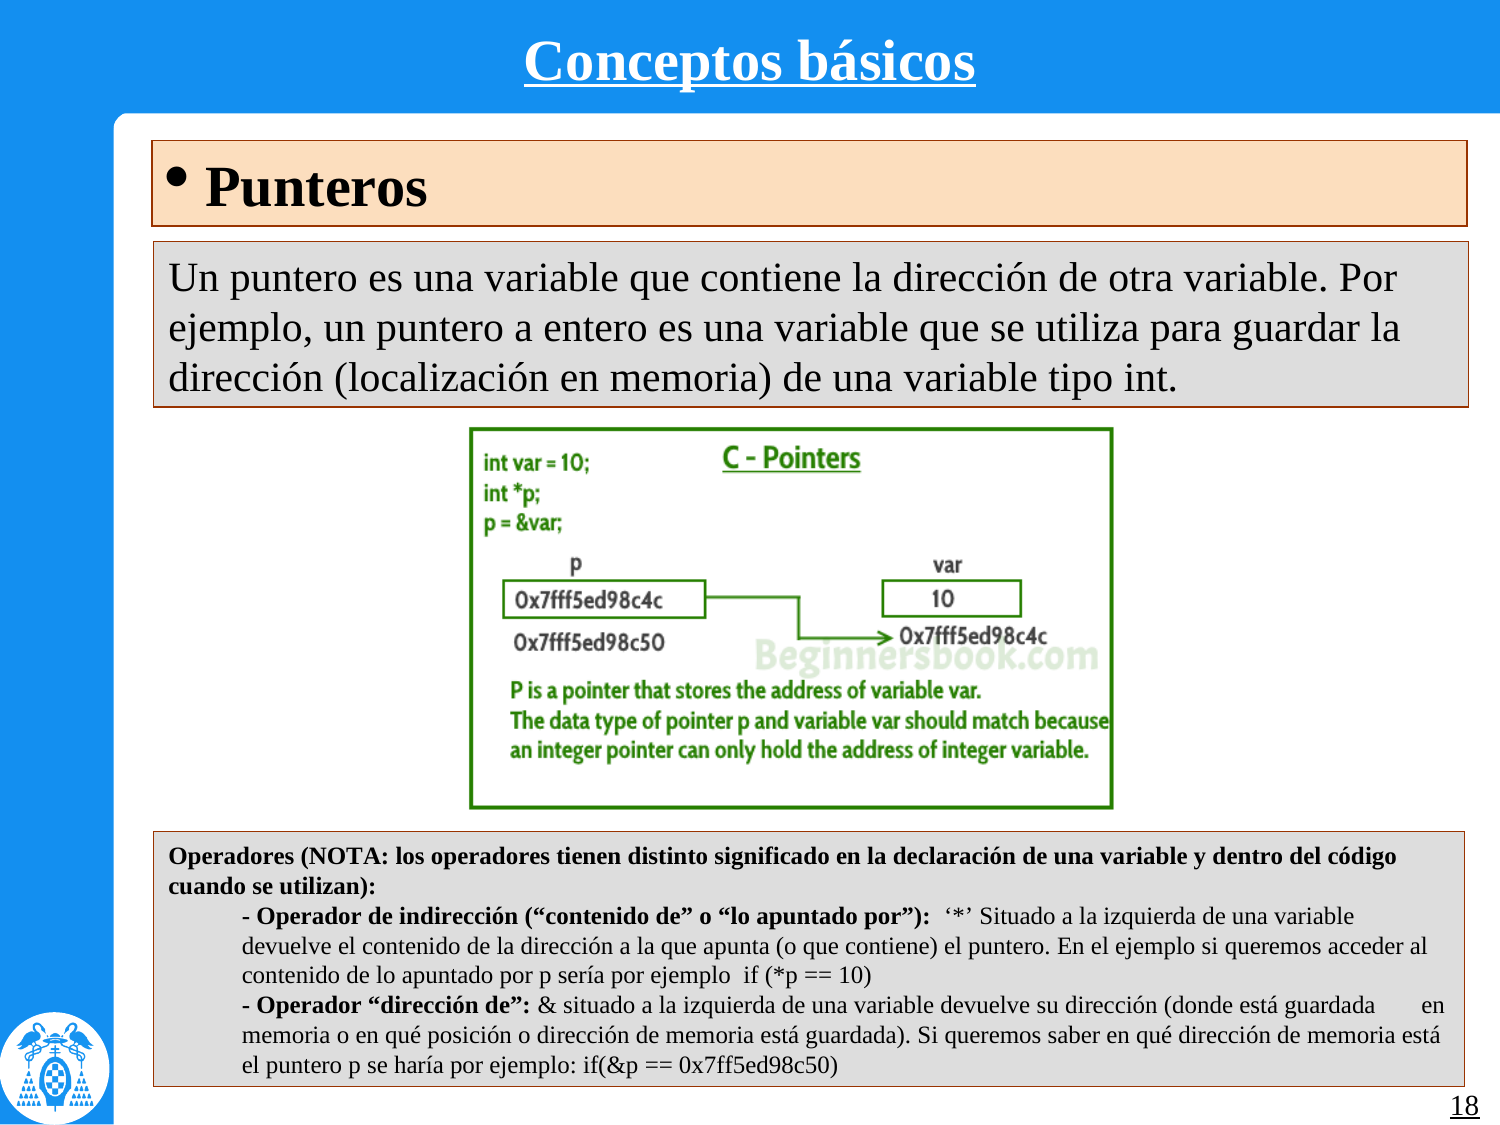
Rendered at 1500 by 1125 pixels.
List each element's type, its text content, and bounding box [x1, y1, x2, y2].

text_box Operadores (NOTA: los operadores tienen distinto significado en la declaración de una variable y dentro del código cuando se utilizan): - Operador de indirección (“contenido de” o “lo apuntado por”): ‘*’ Situado a la izquierda de una variable devuelve el contenido de la dirección a la que apunta (o que contiene) el puntero. En el ejemplo si queremos acceder al contenido de lo apuntado por p sería por ejemplo if (*p == 10) - Operador “dirección de”: & situado a la izquierda de una variable devuelve su dirección (donde está guardada en memoria o en qué posición o dirección de memoria está guardada). Si queremos saber en qué dirección de memoria está el puntero p se haría por ejemplo: if(&p == 0x7ff5ed98c50) [153, 831, 1465, 1087]
text_box Conceptos básicos [215, 14, 1285, 101]
text_box Un puntero es una variable que contiene la dirección de otra variable. Por ejemplo, un puntero a entero es una variable que se utiliza para guardar la dirección (localización en memoria) de una variable tipo int. [153, 241, 1469, 408]
text_box Punteros [152, 140, 1467, 227]
picture [460, 418, 1123, 815]
text_box 30 [1047, 1078, 1495, 1125]
picture [15, 1017, 98, 1112]
